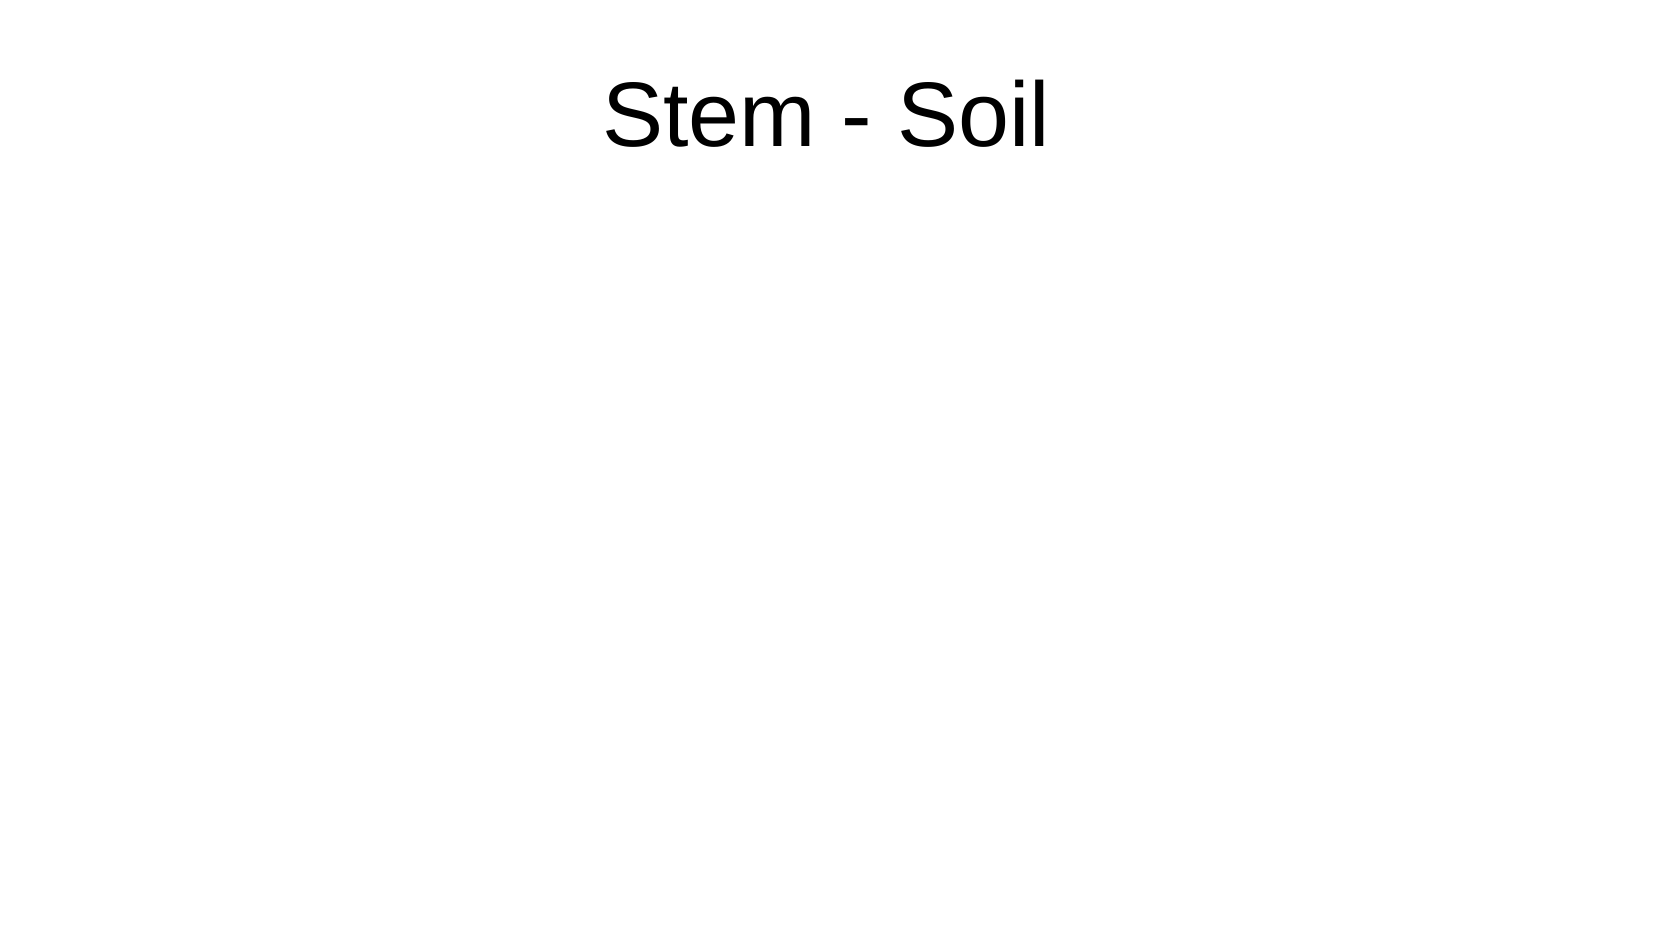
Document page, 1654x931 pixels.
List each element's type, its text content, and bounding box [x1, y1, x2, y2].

title Stem - Soil [82, 37, 1571, 193]
